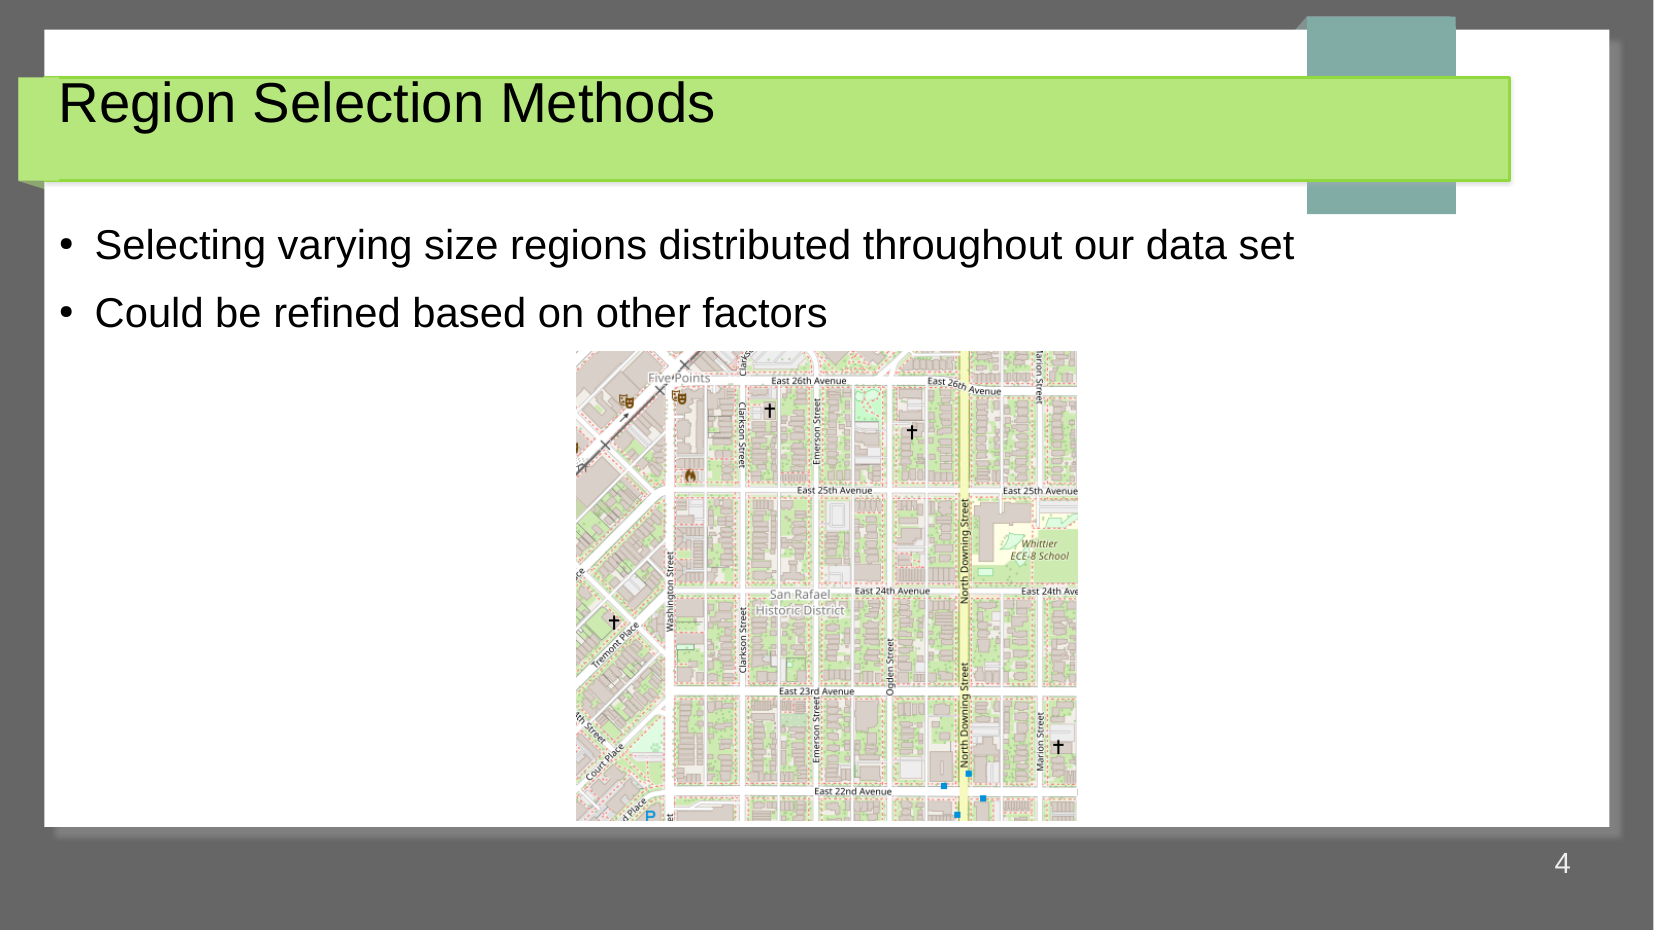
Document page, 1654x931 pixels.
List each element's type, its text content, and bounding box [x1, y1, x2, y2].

title Region Selection Methods [59, 44, 1595, 163]
picture [576, 351, 1078, 821]
list Selecting varying size regions distributed throughout our data set Could be refined based on other factors [59, 221, 1565, 798]
